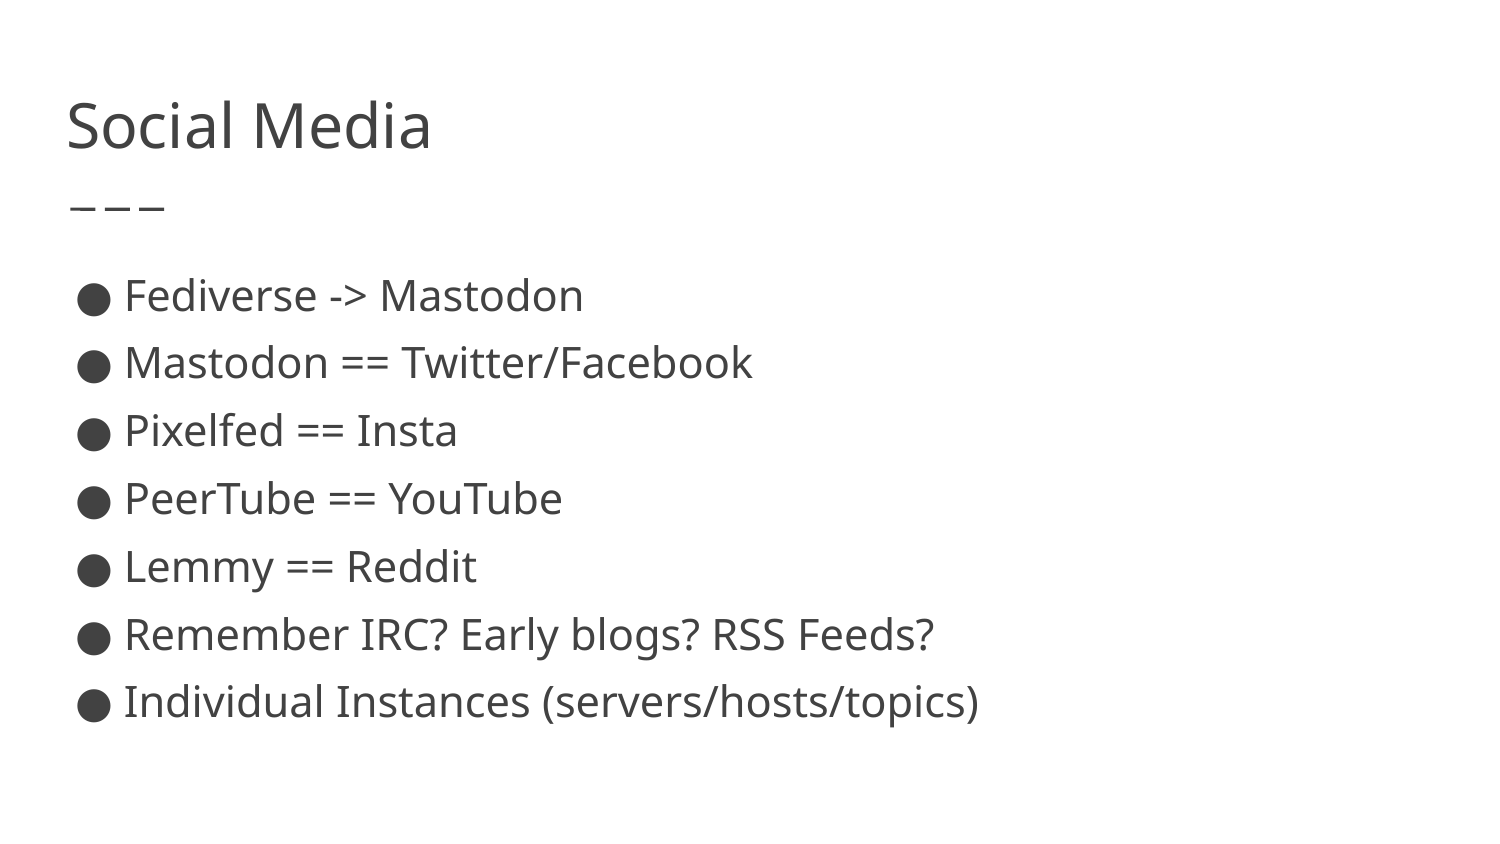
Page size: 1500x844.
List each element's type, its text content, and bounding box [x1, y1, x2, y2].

list Fediverse -> Mastodon Mastodon == Twitter/Facebook Pixelfed == Insta PeerTube == YouTube Lemmy == Reddit Remember IRC? Early blogs? RSS Feeds? Individual Instances (servers/hosts/topics) [51, 240, 1449, 750]
title Social Media [51, 61, 1449, 182]
